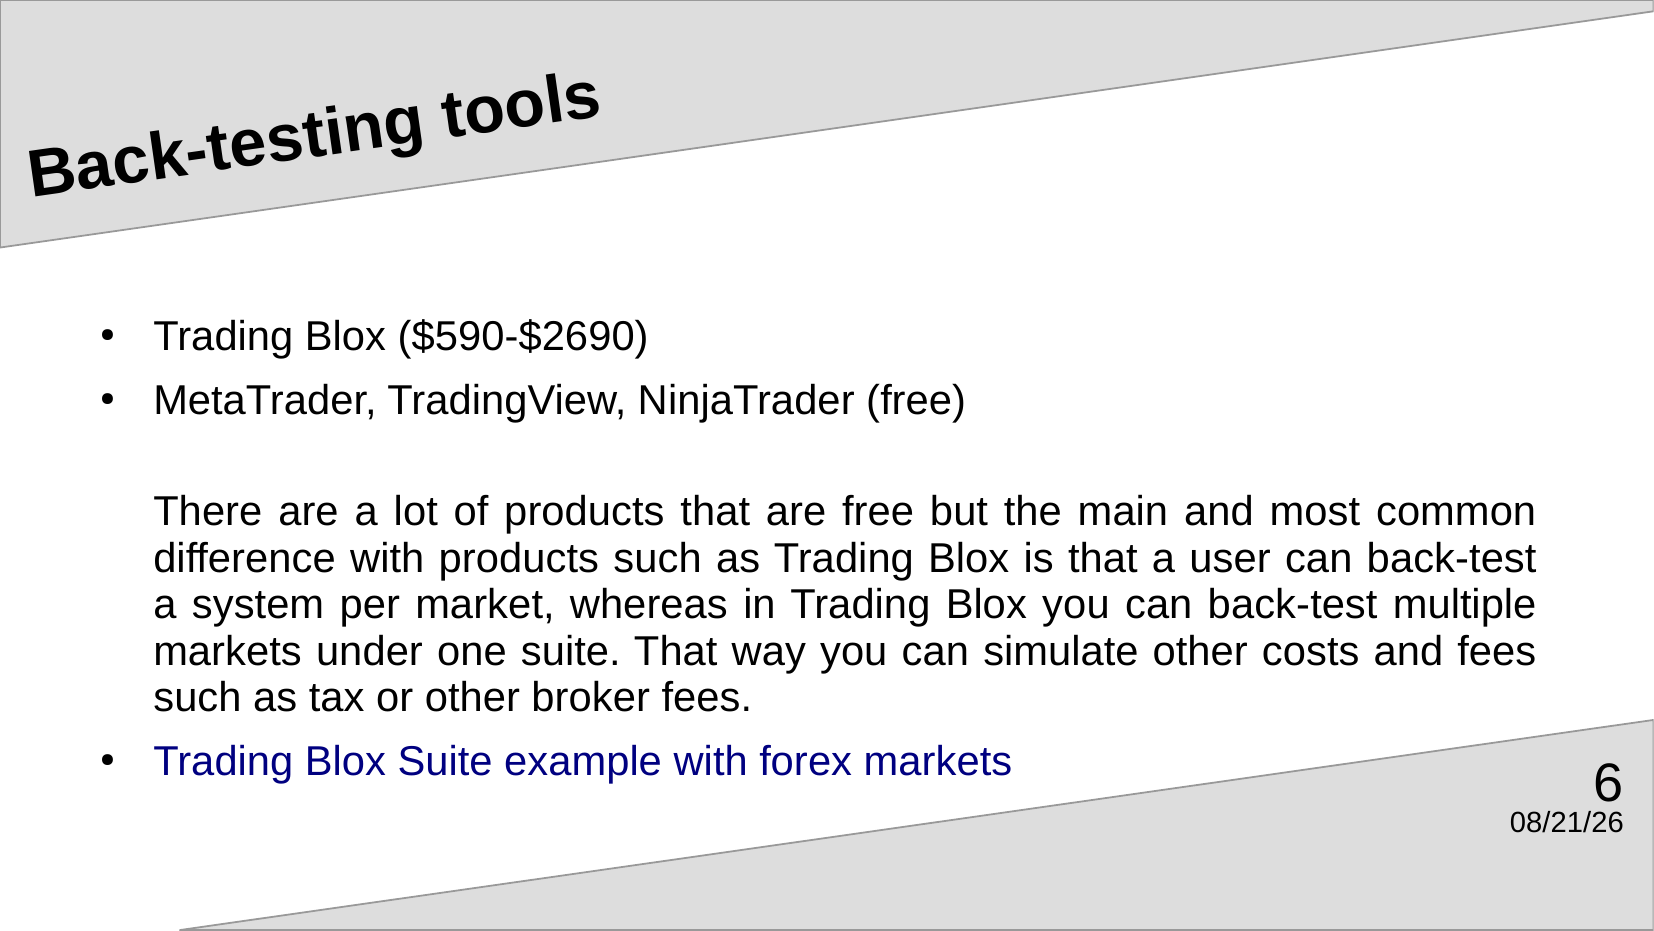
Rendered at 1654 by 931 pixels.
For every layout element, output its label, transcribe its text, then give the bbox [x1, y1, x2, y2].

title Back-testing tools [16, 0, 1501, 252]
list Trading Blox ($590-$2690) MetaTrader, TradingView, NinjaTrader (free) There are a lot of products that are free but the main and most common difference with products such as Trading Blox is that a user can back-test a system per market, whereas in Trading Blox you can back-test multiple markets under one suite. That way you can simulate other costs and fees such as tax or other broker fees. Trading Blox Suite example with forex markets [82, 248, 1538, 789]
